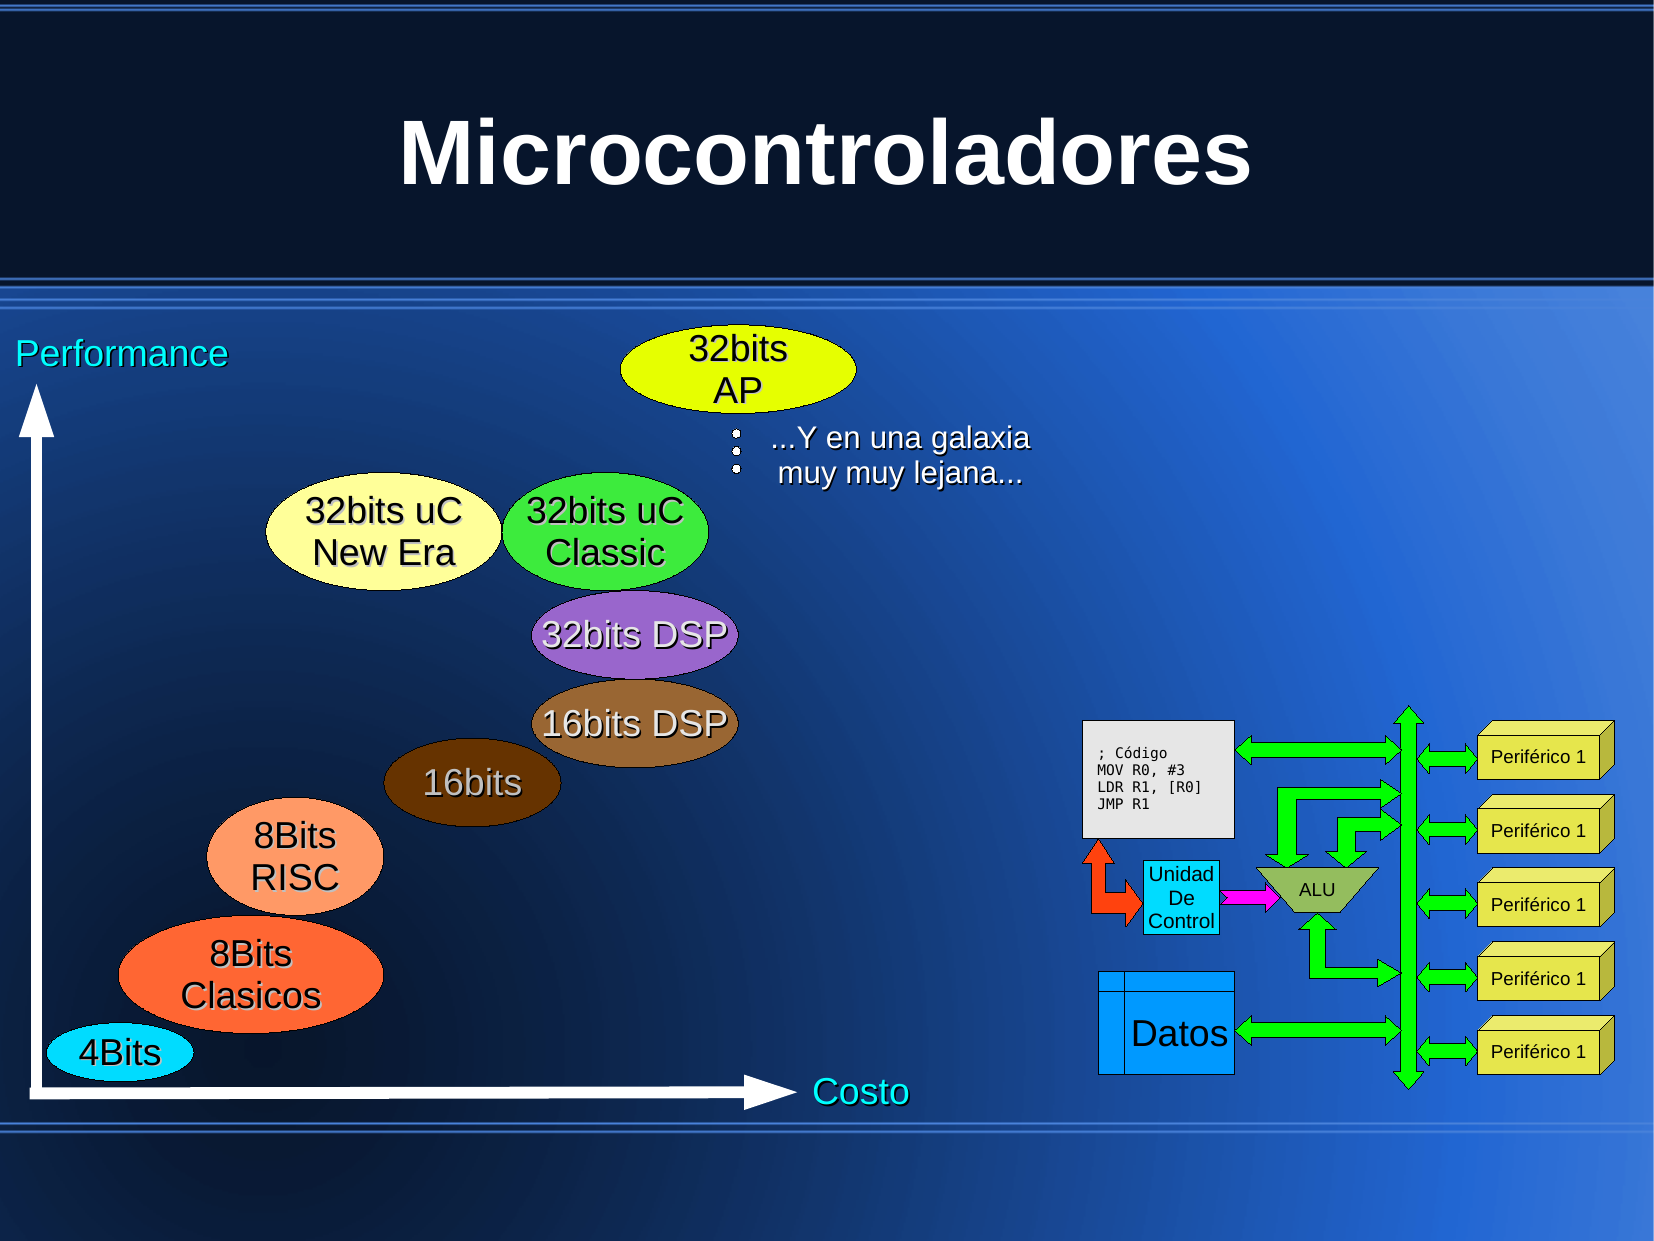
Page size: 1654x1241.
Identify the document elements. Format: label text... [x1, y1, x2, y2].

text_box 32bits DSP [531, 590, 739, 680]
text_box ALU [1256, 867, 1379, 913]
text_box Performance [0, 324, 266, 382]
text_box ...Y en una galaxia muy muy lejana... [738, 413, 1063, 498]
text_box ; Código MOV R0, #3 LDR R1, [R0] JMP R1 [1082, 720, 1235, 839]
text_box Unidad De Control [1143, 860, 1220, 935]
picture [0, 0, 1654, 1241]
text_box Costo [797, 1062, 945, 1120]
text_box 16bits [383, 738, 562, 827]
text_box Periférico 1 [1477, 736, 1599, 780]
text_box Datos [1098, 971, 1235, 1075]
text_box [731, 446, 742, 456]
text_box Periférico 1 [1477, 809, 1599, 854]
text_box 8Bits RISC [206, 797, 384, 916]
text_box [1234, 705, 1478, 1090]
text_box 8Bits Clasicos [118, 915, 384, 1034]
text_box Periférico 1 [1477, 1031, 1599, 1075]
text_box [731, 464, 742, 474]
text_box 32bits uC Classic [502, 472, 709, 591]
text_box Periférico 1 [1477, 957, 1599, 1001]
text_box [1082, 838, 1143, 927]
text_box [731, 428, 741, 439]
text_box 4Bits [46, 1022, 195, 1082]
text_box 32bits uC New Era [265, 472, 503, 591]
text_box 16bits DSP [531, 679, 739, 768]
text_box Periférico 1 [1477, 883, 1599, 927]
text_box 32bits AP [620, 324, 857, 414]
title Microcontroladores [82, 49, 1571, 257]
text_box [1219, 882, 1281, 913]
